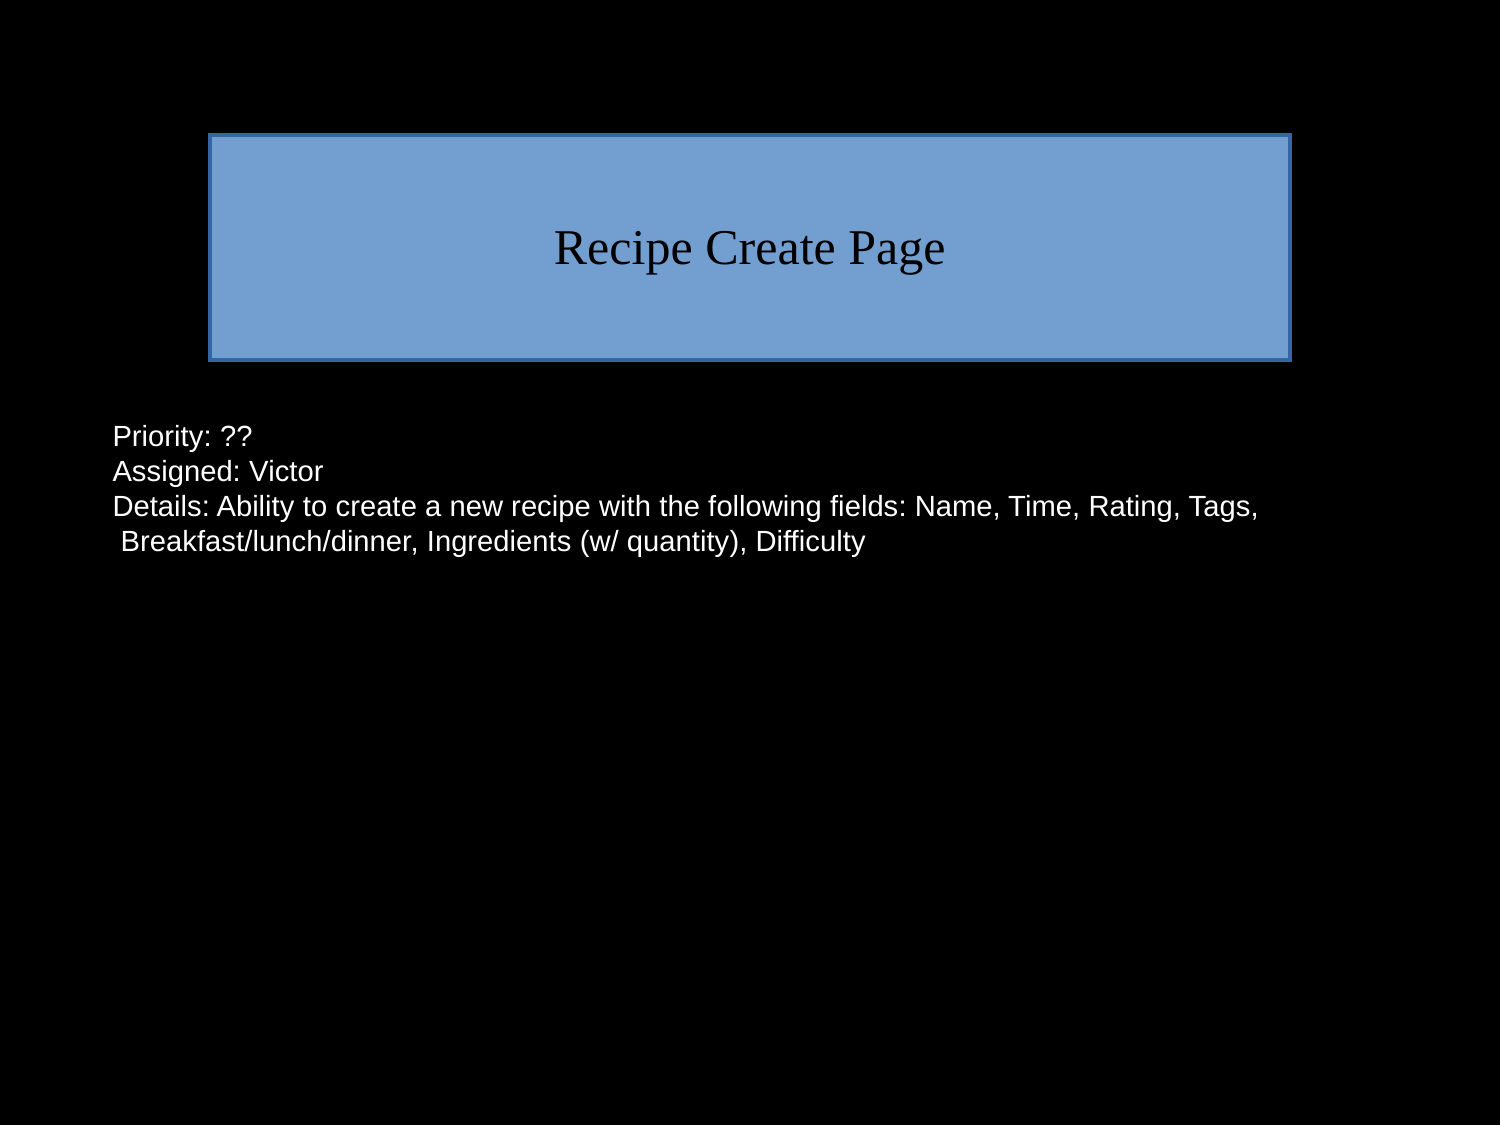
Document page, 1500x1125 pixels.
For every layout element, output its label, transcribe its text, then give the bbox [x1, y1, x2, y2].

text_box Recipe Create Page [210, 135, 1291, 361]
list [75, 263, 1425, 916]
